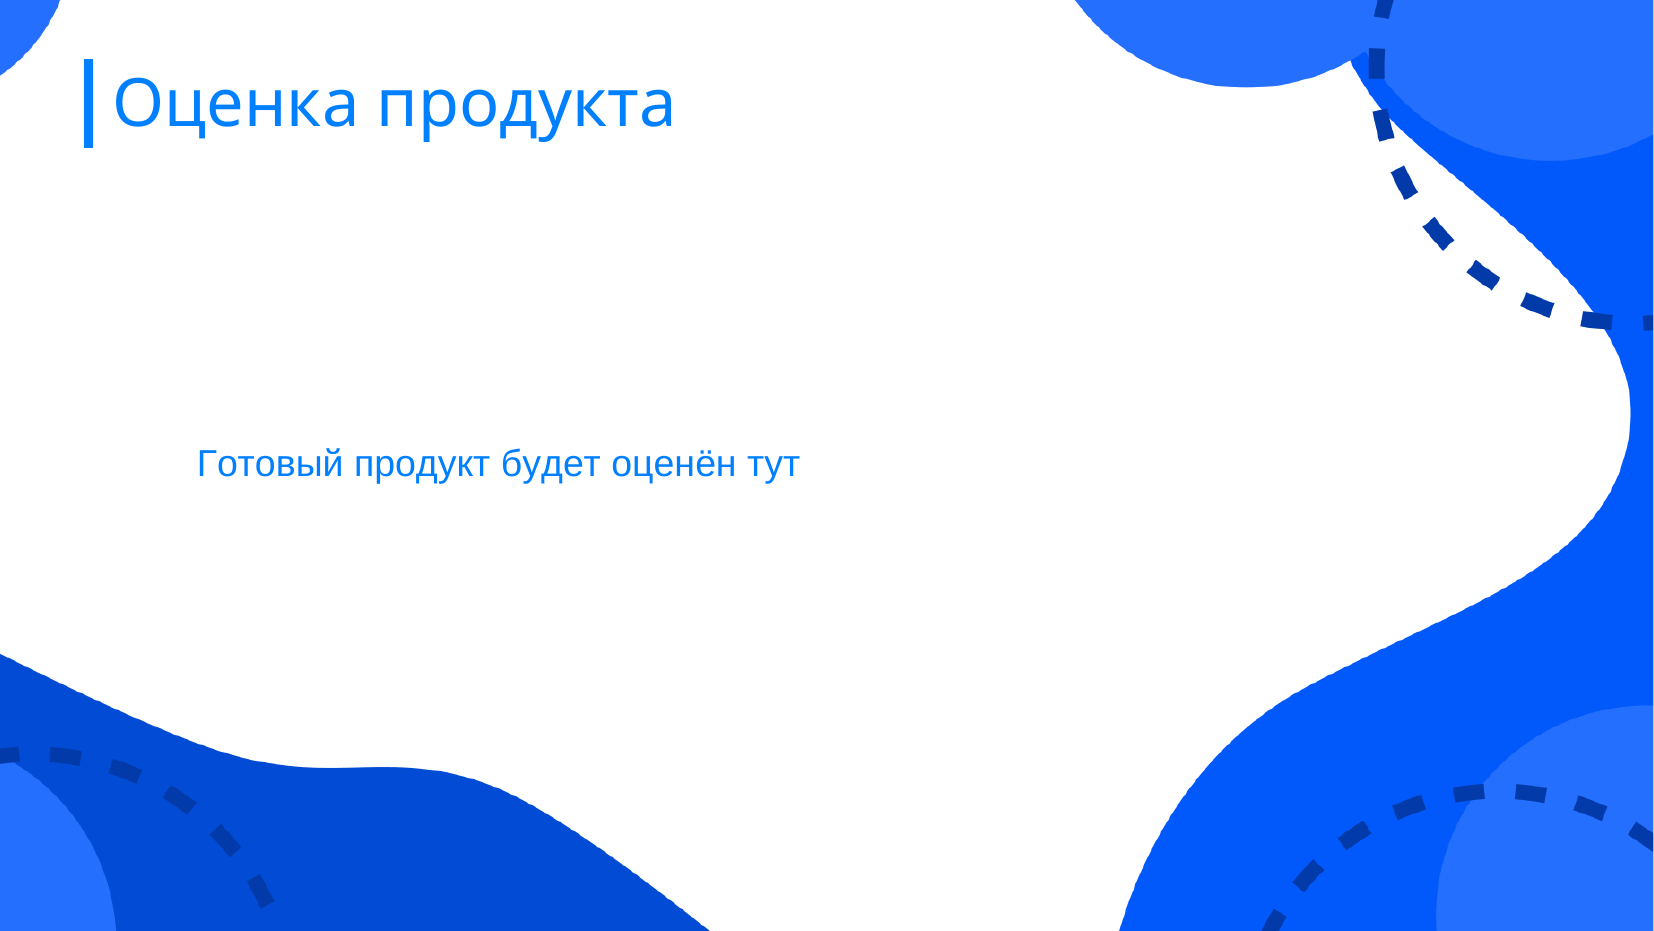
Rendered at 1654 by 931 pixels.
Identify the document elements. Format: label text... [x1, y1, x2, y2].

text_box Оценка продукта [112, 21, 945, 178]
text_box Готовый продукт будет оценён тут [82, 383, 916, 540]
picture [0, 0, 1654, 931]
